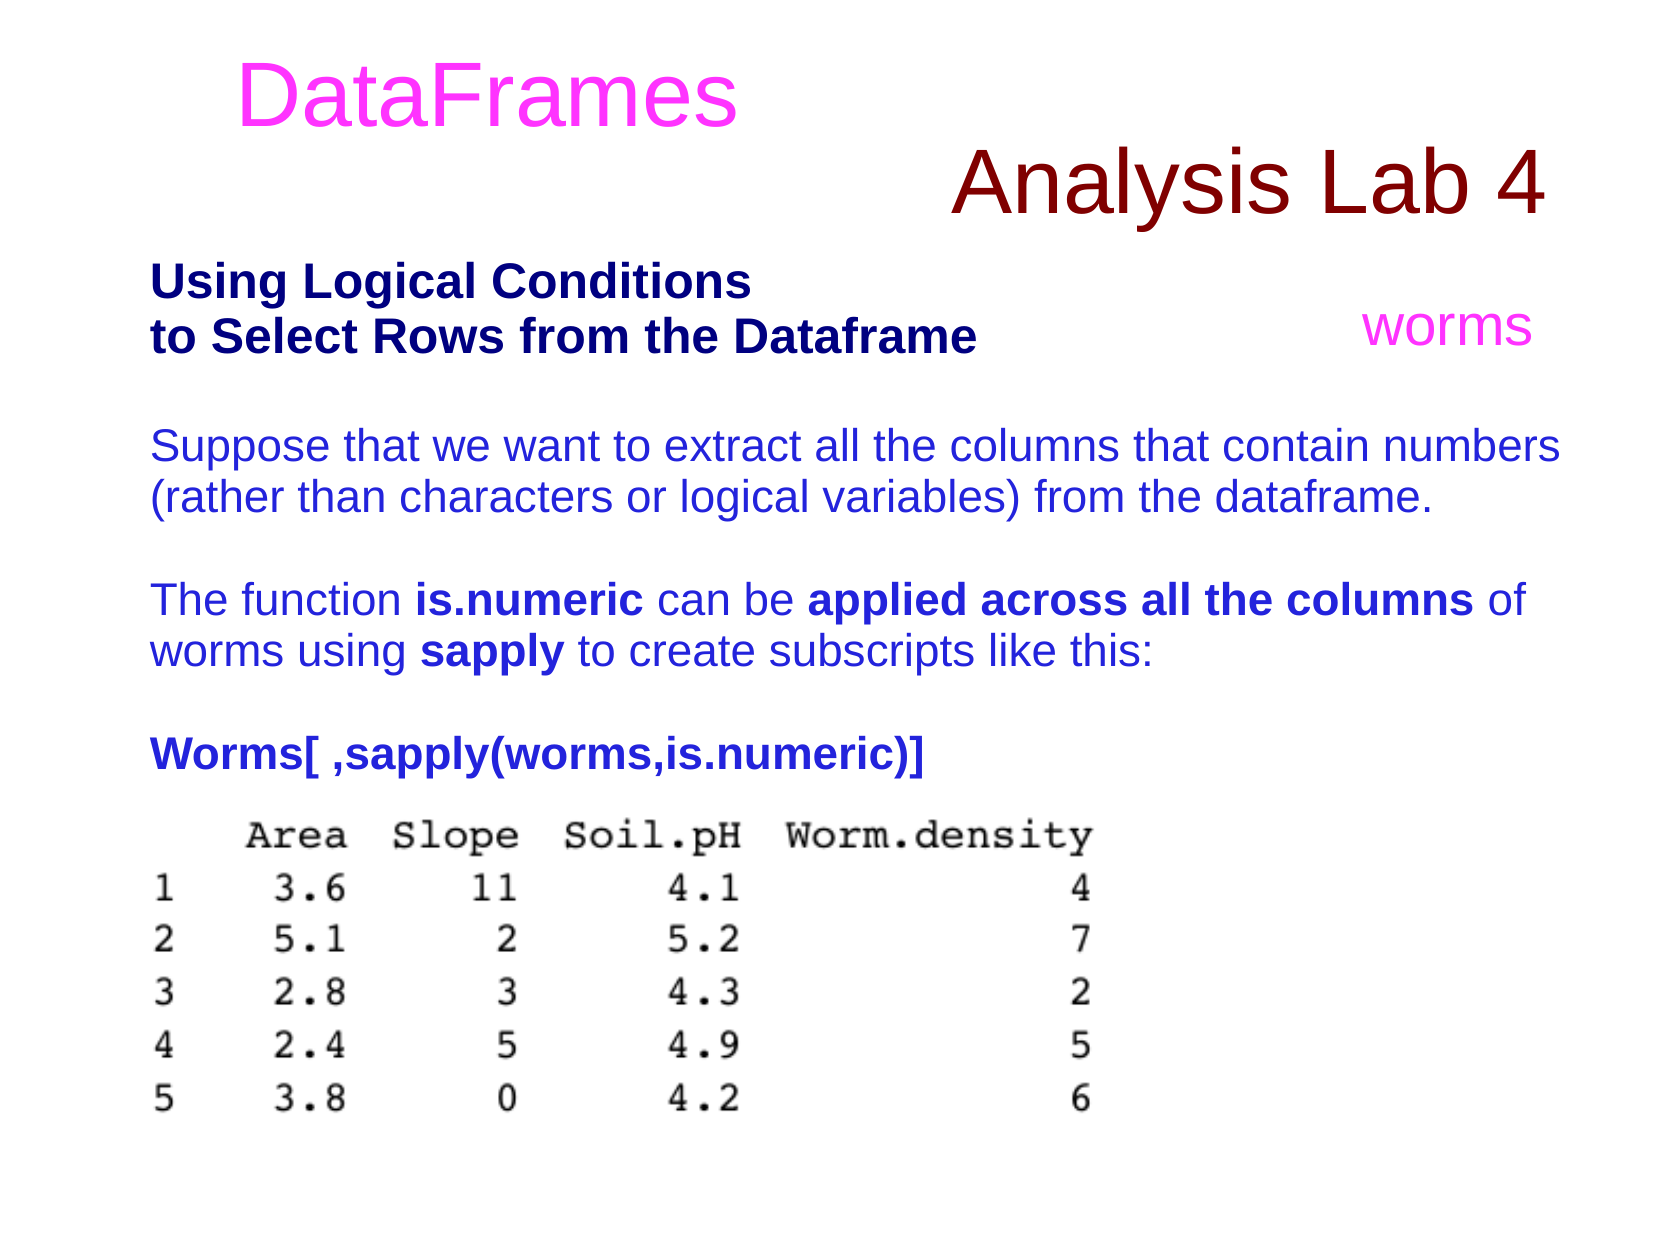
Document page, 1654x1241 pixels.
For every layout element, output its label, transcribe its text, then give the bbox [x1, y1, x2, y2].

title Analysis Lab 4 [931, 77, 1549, 245]
text_box Using Logical Conditions to Select Rows from the Dataframe Suppose that we want to extract all the columns that contain numbers (rather than characters or logical variables) from the dataframe. The function is.numeric can be applied across all the columns of worms using sapply to create subscripts like this: Worms[ ,sapply(worms,is.numeric)] [135, 245, 1591, 1209]
picture [116, 795, 1109, 1126]
text_box DataFrames [45, 36, 931, 346]
